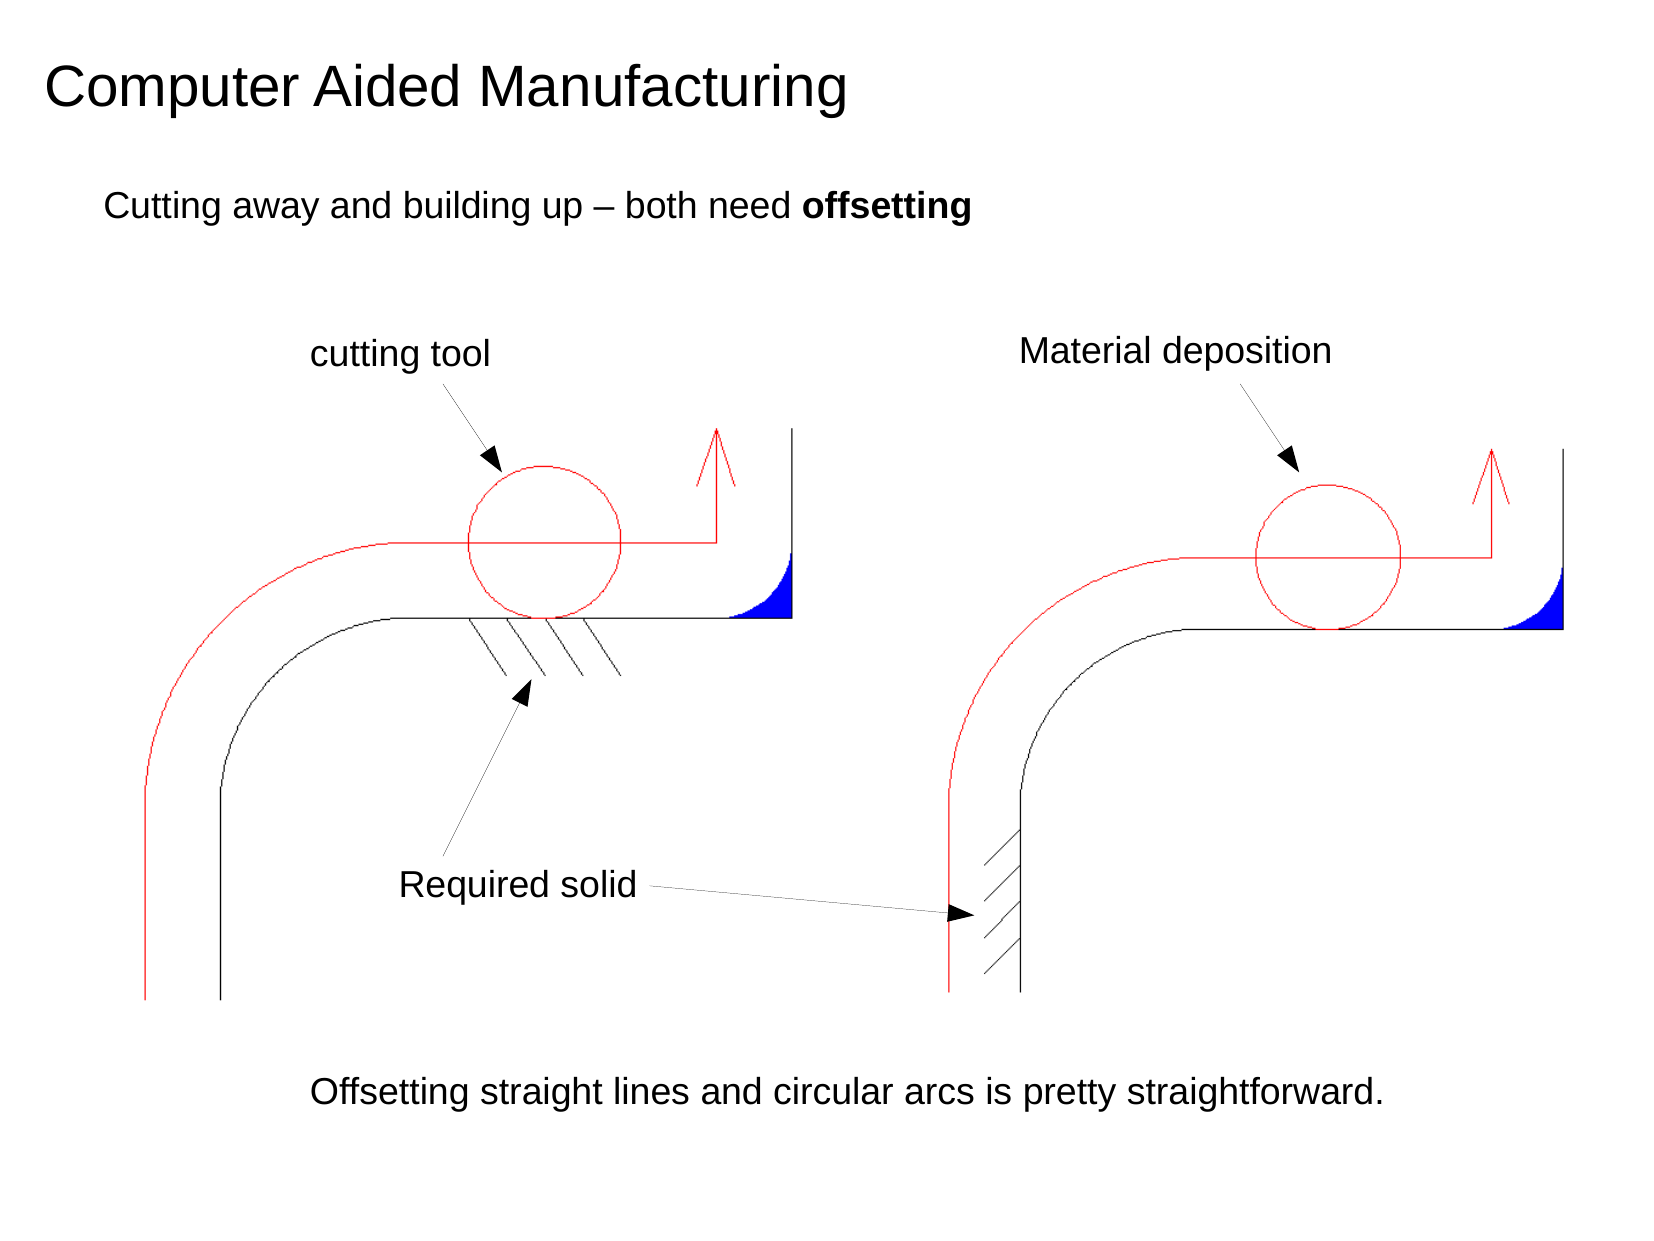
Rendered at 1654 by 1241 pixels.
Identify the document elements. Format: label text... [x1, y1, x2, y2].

picture [886, 442, 1625, 996]
text_box Material deposition [1003, 322, 1477, 384]
text_box Computer Aided Manufacturing [29, 46, 1625, 135]
text_box Offsetting straight lines and circular arcs is pretty straightforward. [295, 1062, 1418, 1125]
text_box Cutting away and building up – both need offsetting [88, 177, 1004, 241]
text_box Required solid [383, 856, 680, 918]
picture [79, 421, 857, 1004]
text_box cutting tool [295, 324, 591, 387]
